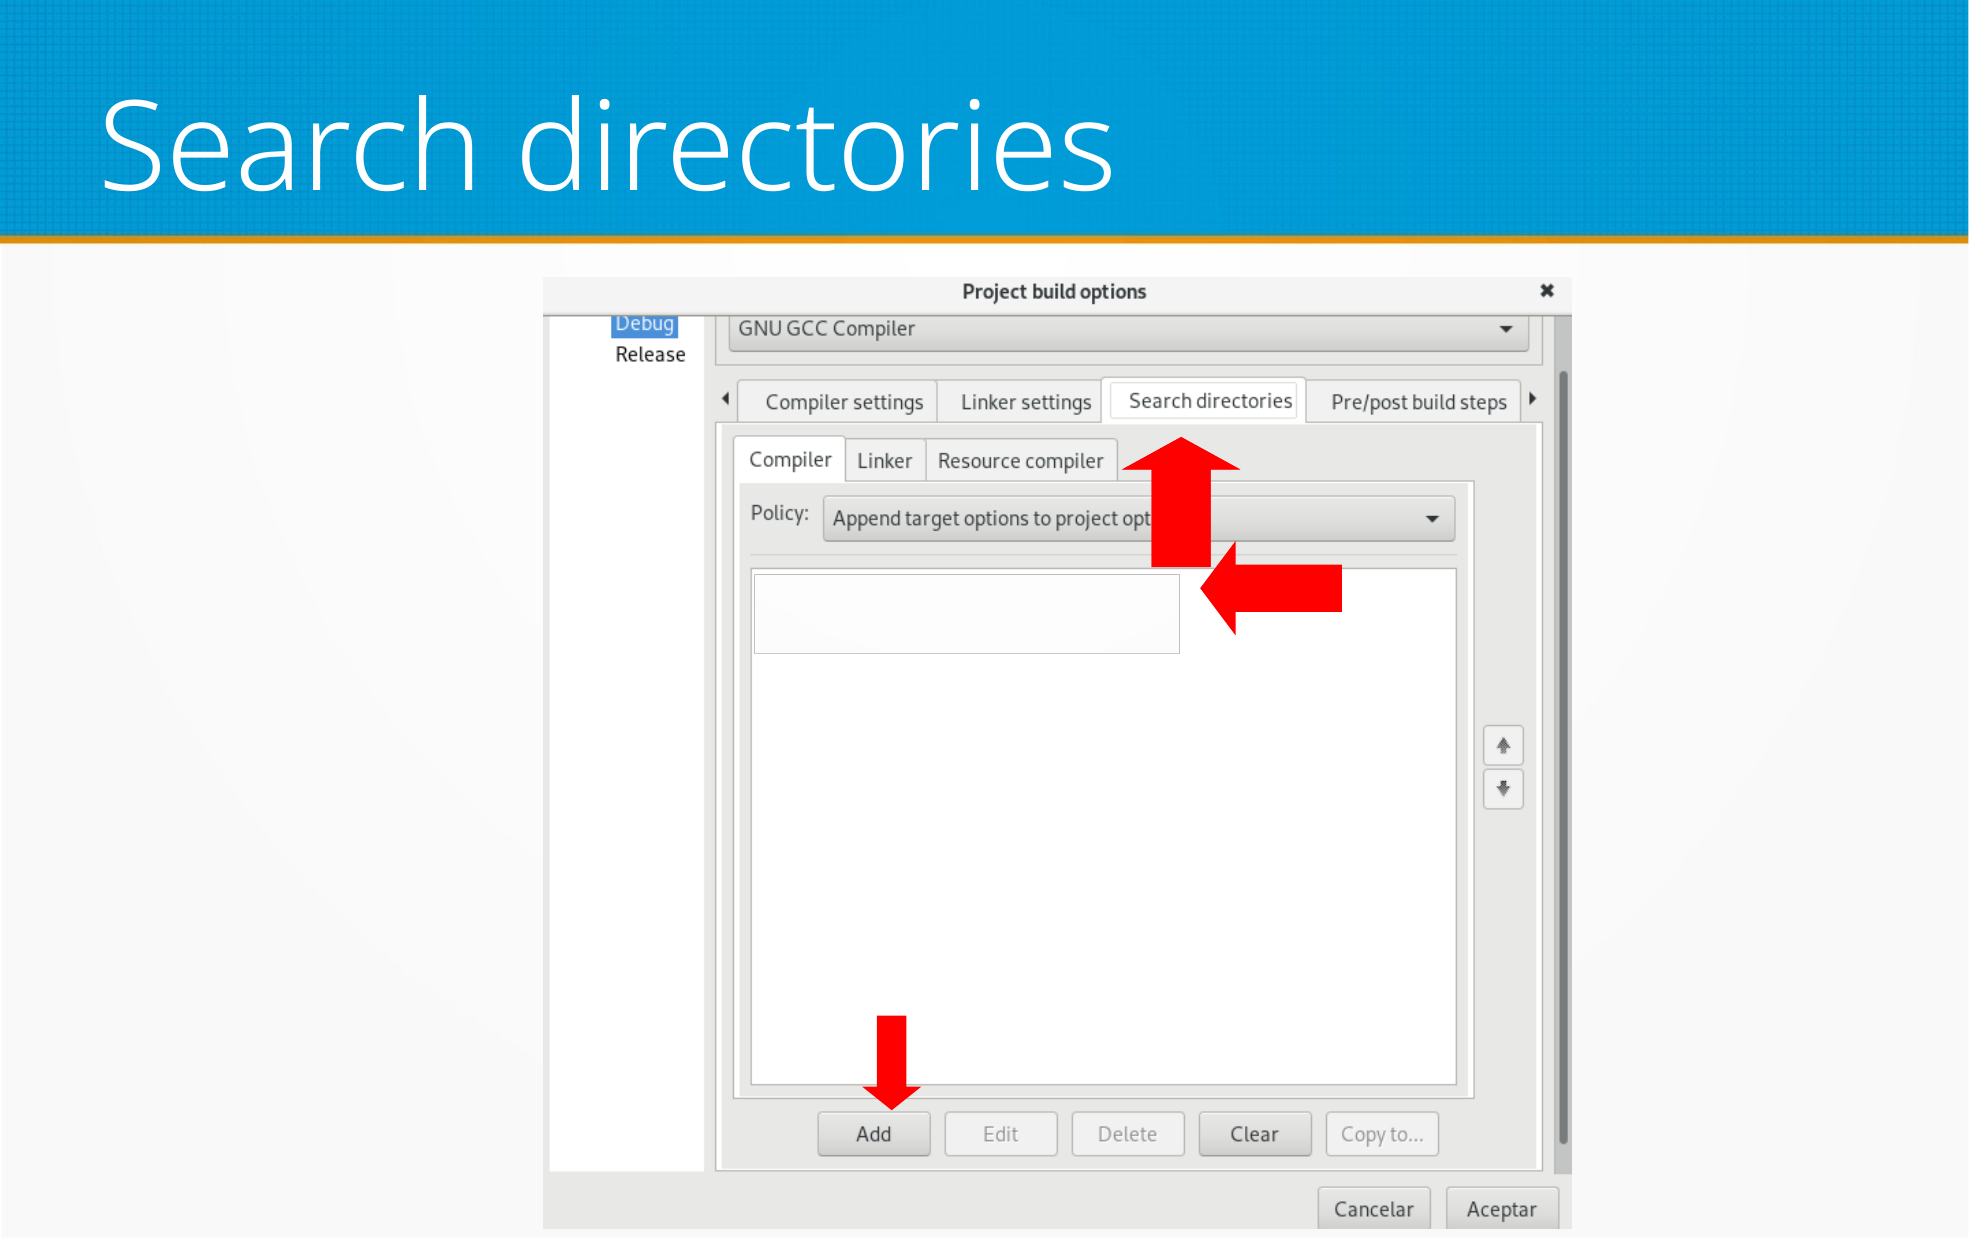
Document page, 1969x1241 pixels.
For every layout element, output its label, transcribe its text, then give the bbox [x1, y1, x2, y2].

text_box [1200, 540, 1342, 636]
picture [0, 233, 1969, 1241]
text_box [862, 1015, 922, 1111]
text_box [1122, 437, 1241, 568]
title Search directories [98, 19, 1870, 227]
